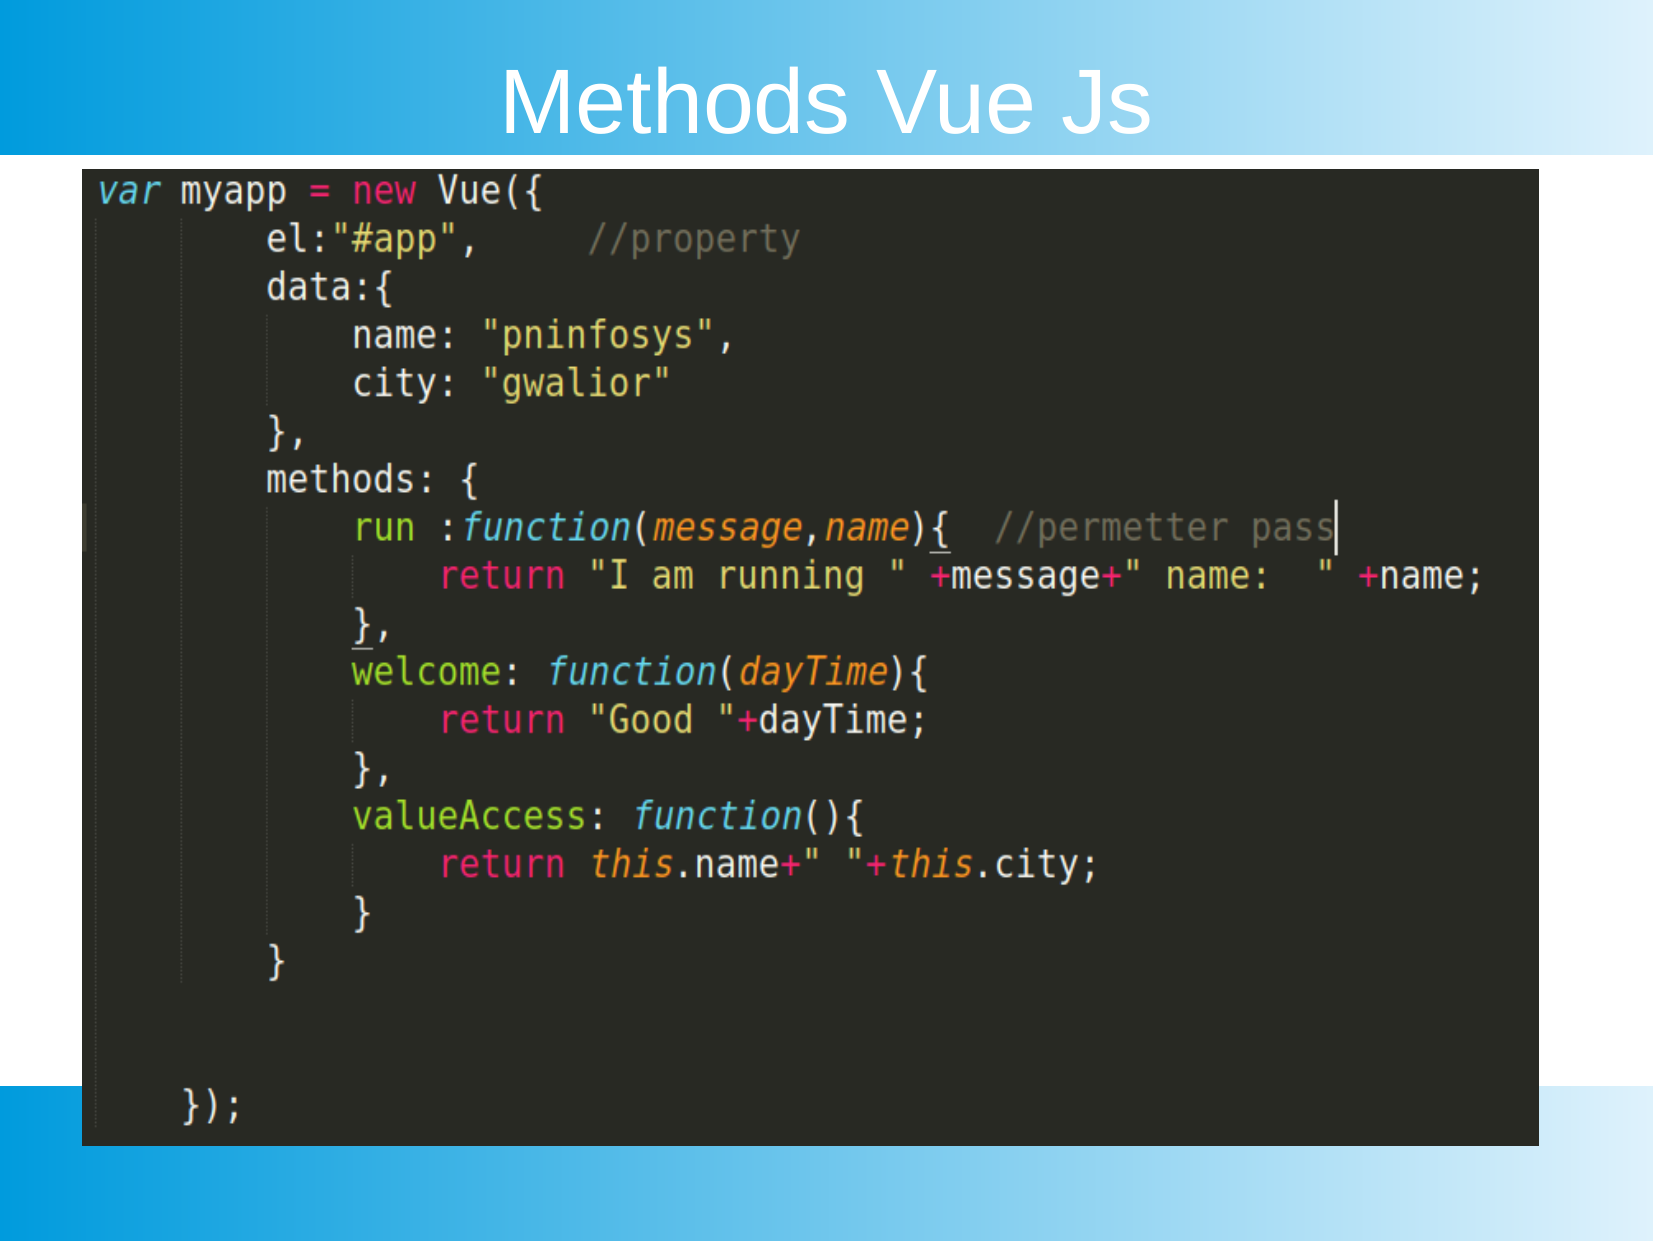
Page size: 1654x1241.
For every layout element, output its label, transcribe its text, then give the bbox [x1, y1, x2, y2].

picture [82, 169, 1539, 1241]
title Methods Vue Js [82, 49, 1571, 155]
